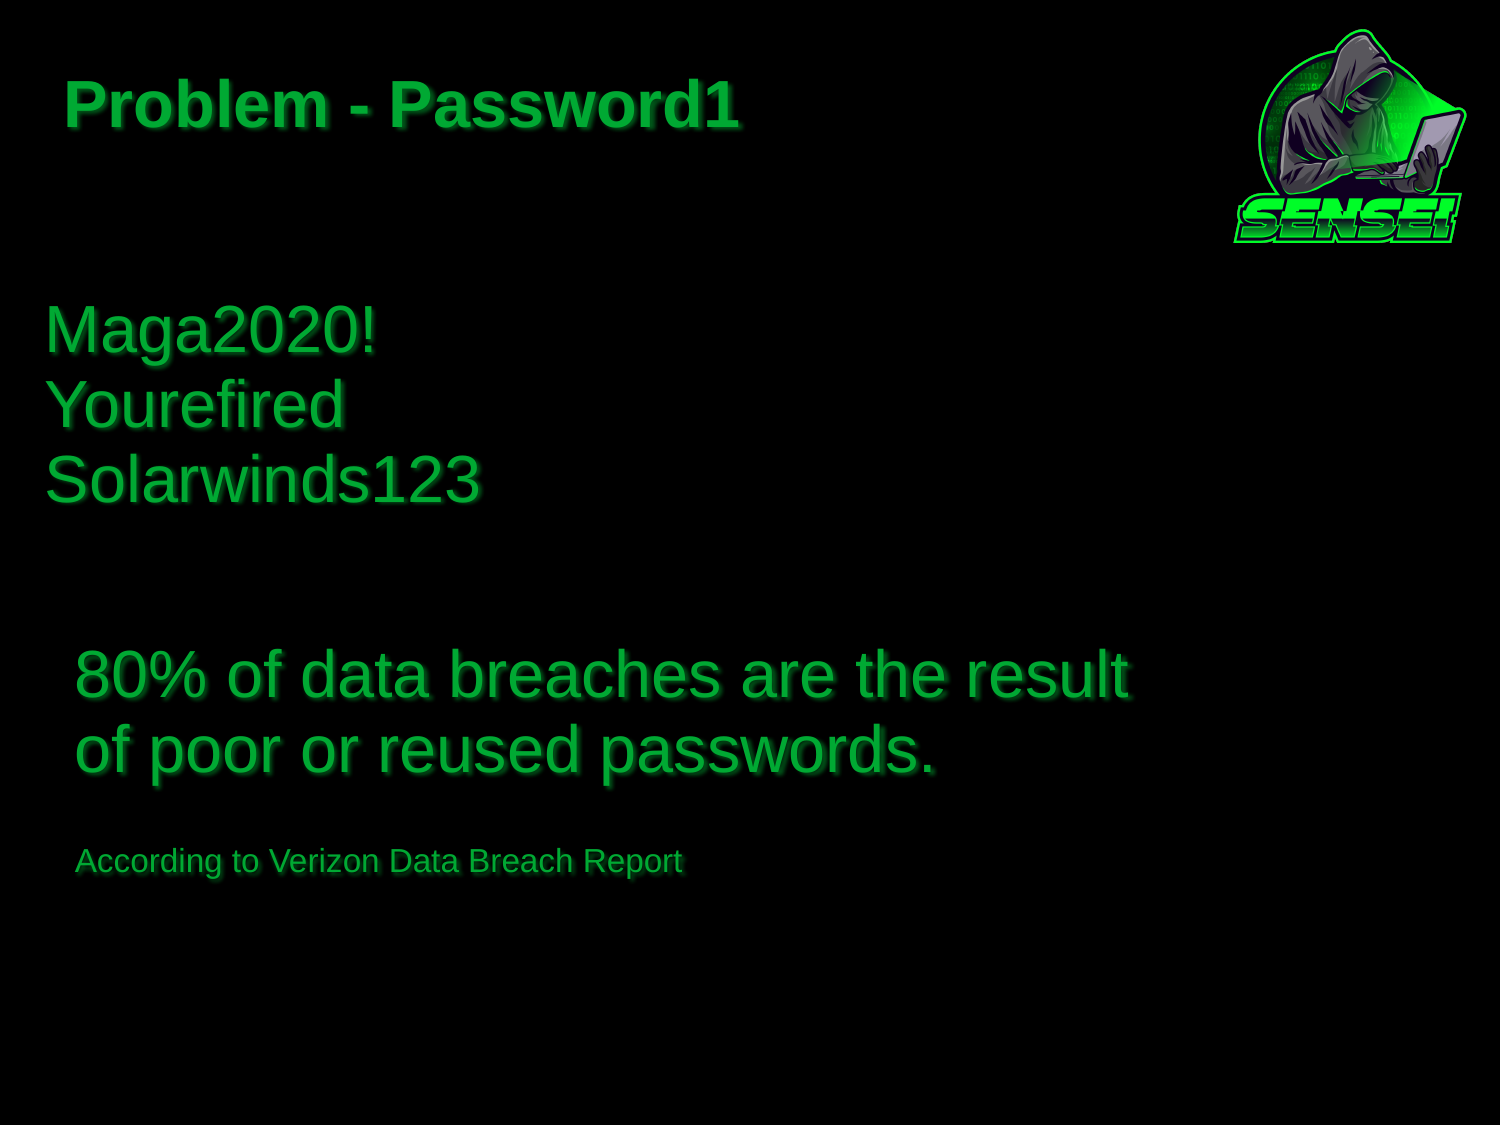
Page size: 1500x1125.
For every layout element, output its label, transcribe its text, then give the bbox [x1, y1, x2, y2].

text_box Problem - Password1 [29, 59, 757, 150]
text_box Maga2020! Yourefired Solarwinds123 [30, 285, 1231, 586]
text_box 80% of data breaches are the result of poor or reused passwords. According to Verizon Data Breach Report [60, 630, 1171, 888]
picture [1215, 29, 1495, 243]
